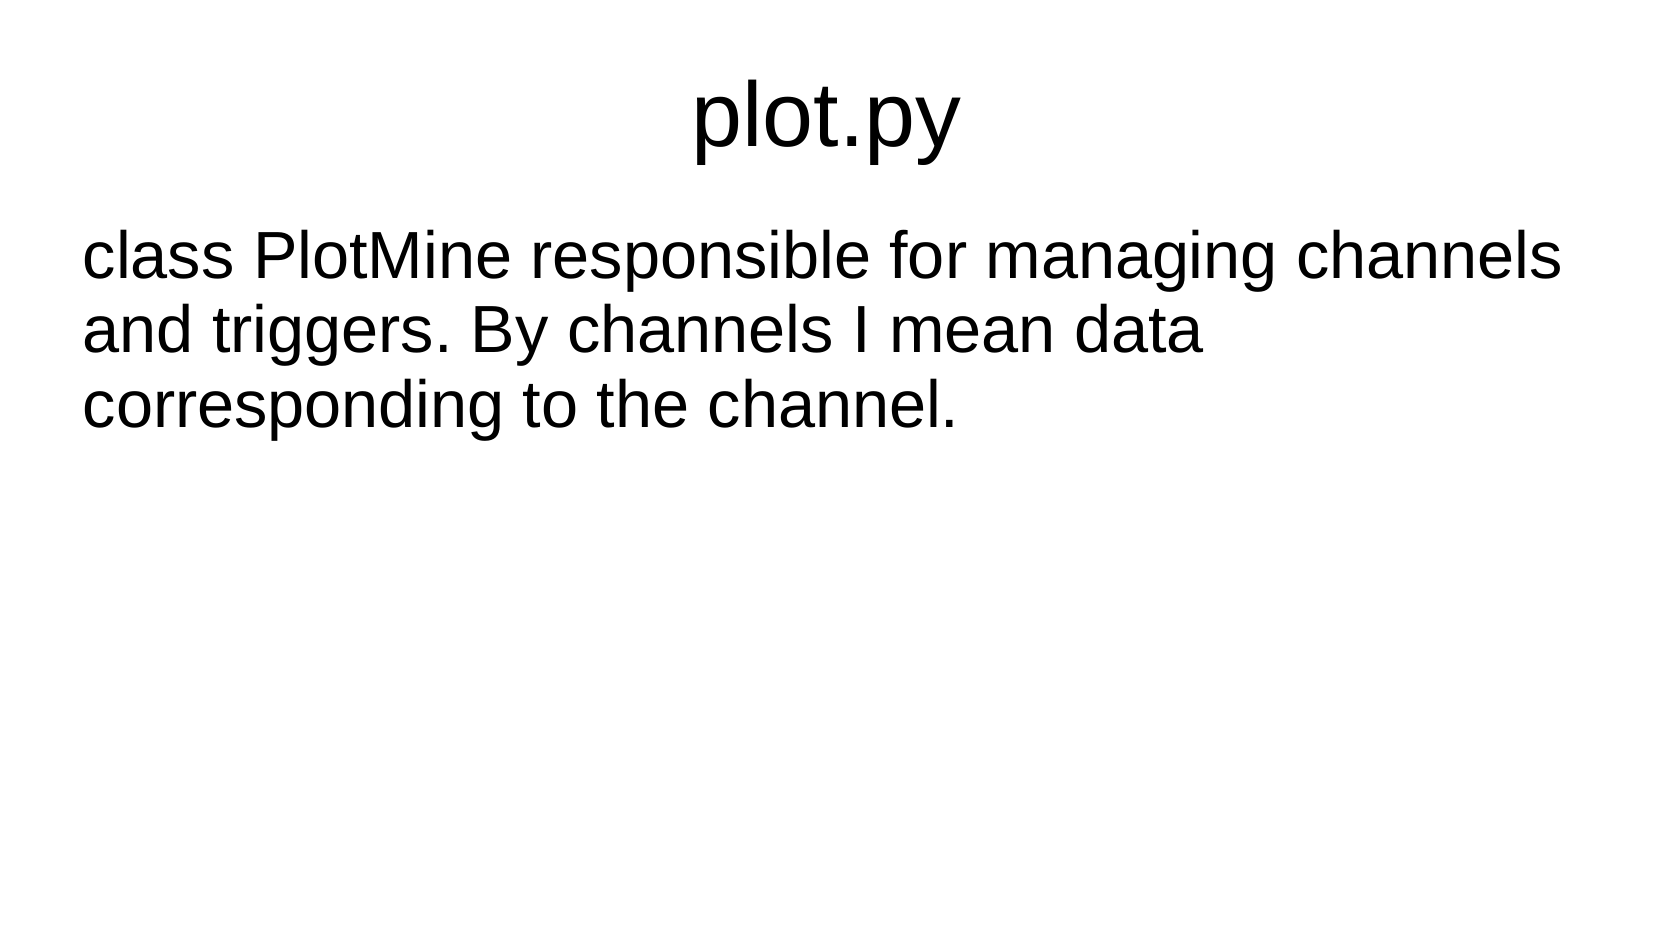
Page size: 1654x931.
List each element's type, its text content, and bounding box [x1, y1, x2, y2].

subtitle class PlotMine responsible for managing channels and triggers. By channels I mean data corresponding to the channel. [82, 217, 1571, 758]
title plot.py [82, 37, 1571, 193]
